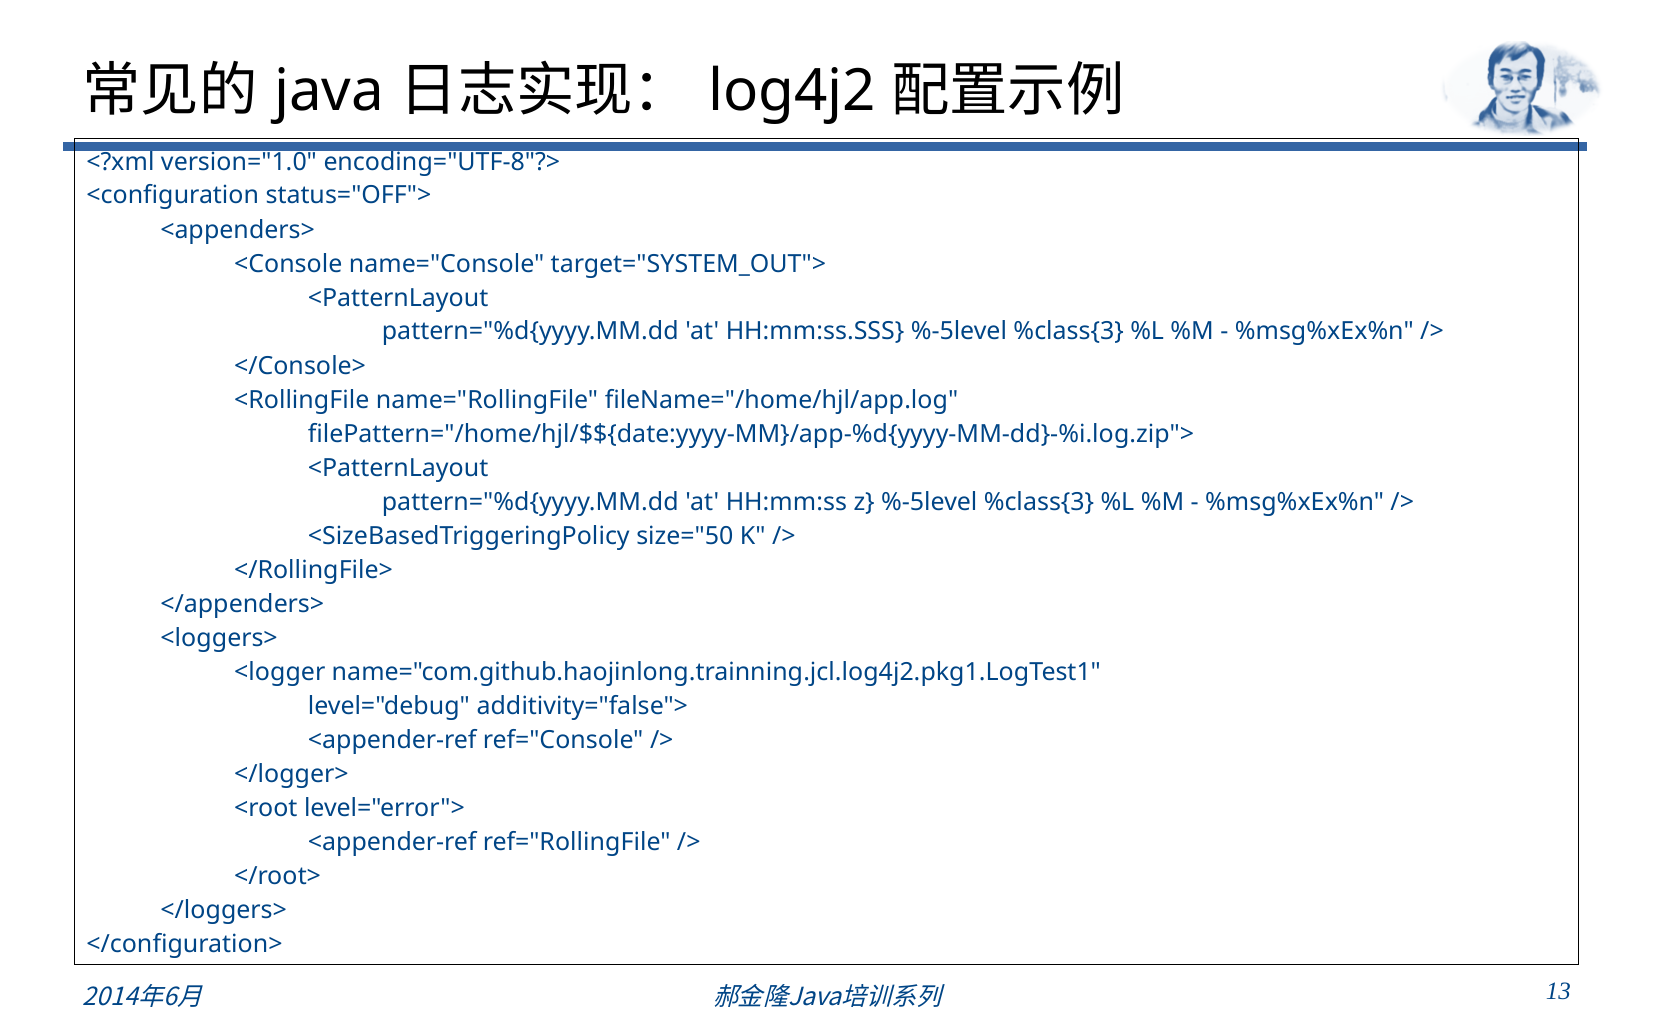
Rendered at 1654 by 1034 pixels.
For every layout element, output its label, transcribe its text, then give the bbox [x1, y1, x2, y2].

title 常见的java日志实现：log4j2配置示例 [82, 41, 1571, 130]
text_box <?xml version="1.0" encoding="UTF-8"?> <configuration status="OFF"> <appenders> <Console name="Console" target="SYSTEM_OUT"> <PatternLayout pattern="%d{yyyy.MM.dd 'at' HH:mm:ss.SSS} %-5level %class{3} %L %M - %msg%xEx%n" /> </Console> <RollingFile name="RollingFile" fileName="/home/hjl/app.log" filePattern="/home/hjl/$${date:yyyy-MM}/app-%d{yyyy-MM-dd}-%i.log.zip"> <PatternLayout pattern="%d{yyyy.MM.dd 'at' HH:mm:ss z} %-5level %class{3} %L %M - %msg%xEx%n" /> <SizeBasedTriggeringPolicy size="50 K" /> </RollingFile> </appenders> <loggers> <logger name="com.github.haojinlong.trainning.jcl.log4j2.pkg1.LogTest1" level="debug" additivity="false"> <appender-ref ref="Console" /> </logger> <root level="error"> <appender-ref ref="RollingFile" /> </root> </loggers> </configuration> [74, 183, 1579, 920]
picture [1440, 41, 1604, 136]
